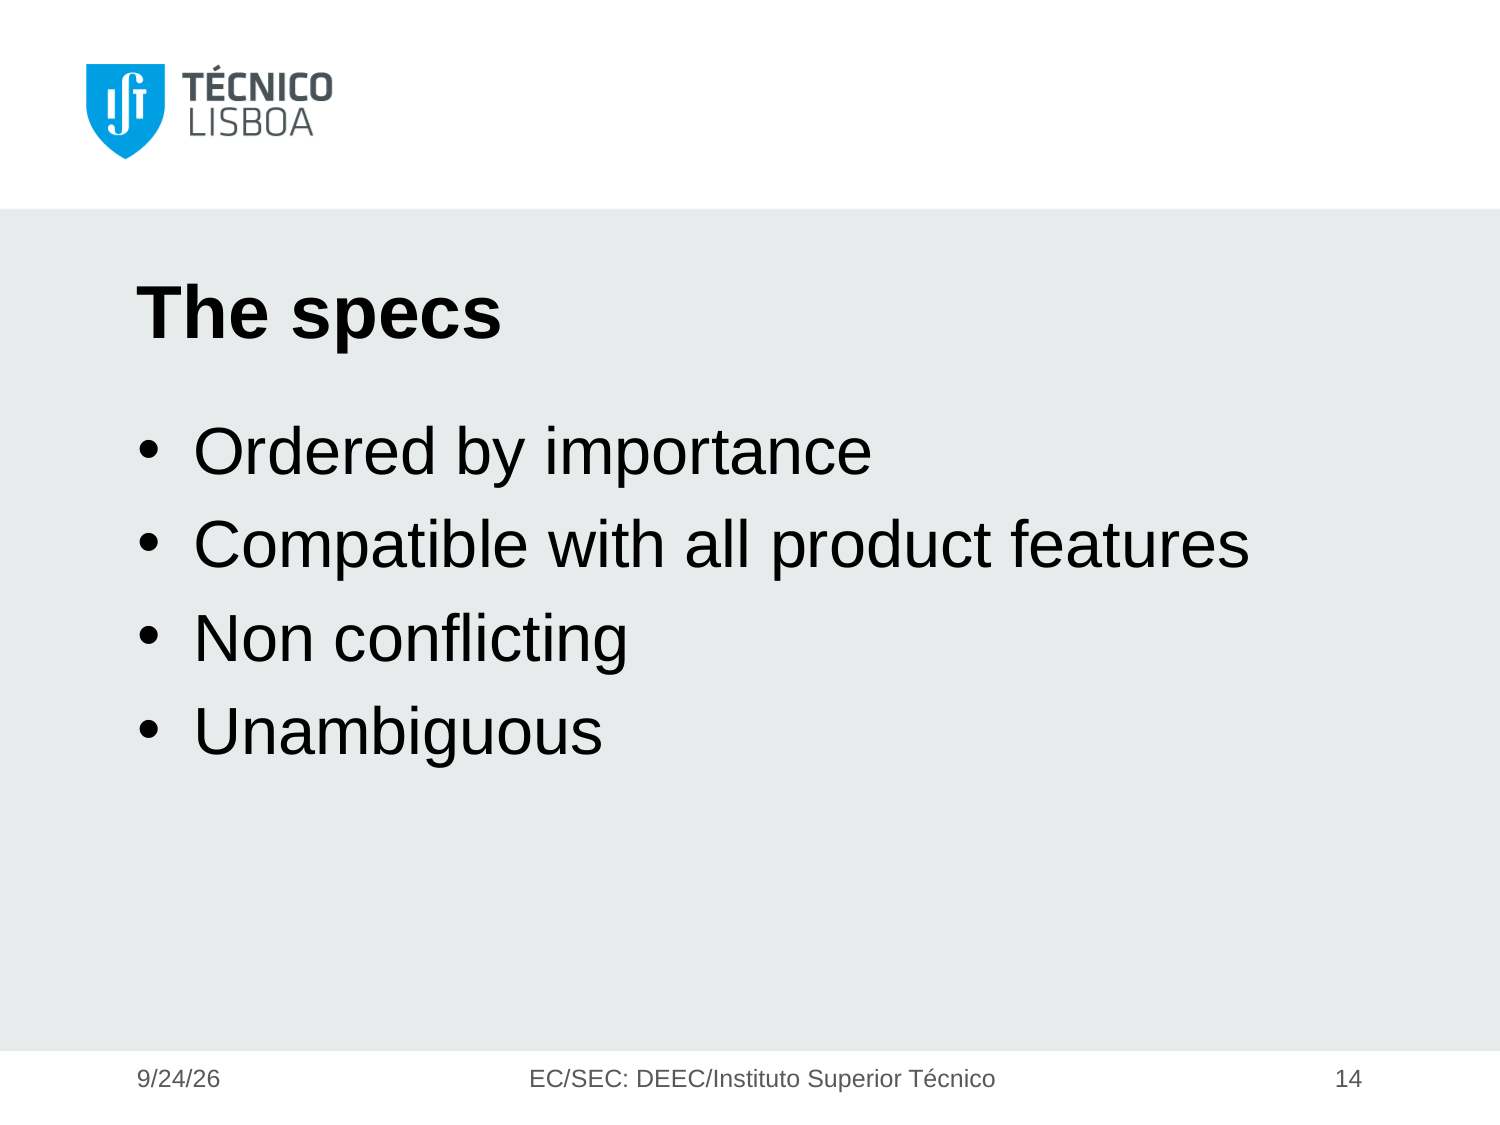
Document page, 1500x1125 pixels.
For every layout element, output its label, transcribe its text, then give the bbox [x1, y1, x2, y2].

slide_number <number> [1077, 1052, 1378, 1103]
picture [0, 0, 1500, 1125]
title The specs [121, 237, 1378, 381]
list Ordered by importance Compatible with all product features Non conflicting Unambiguous [121, 400, 1378, 1005]
slide_number 10/8/18 [121, 1052, 425, 1103]
footer EC/SEC: DEEC/Instituto Superior Técnico [512, 1052, 1021, 1103]
